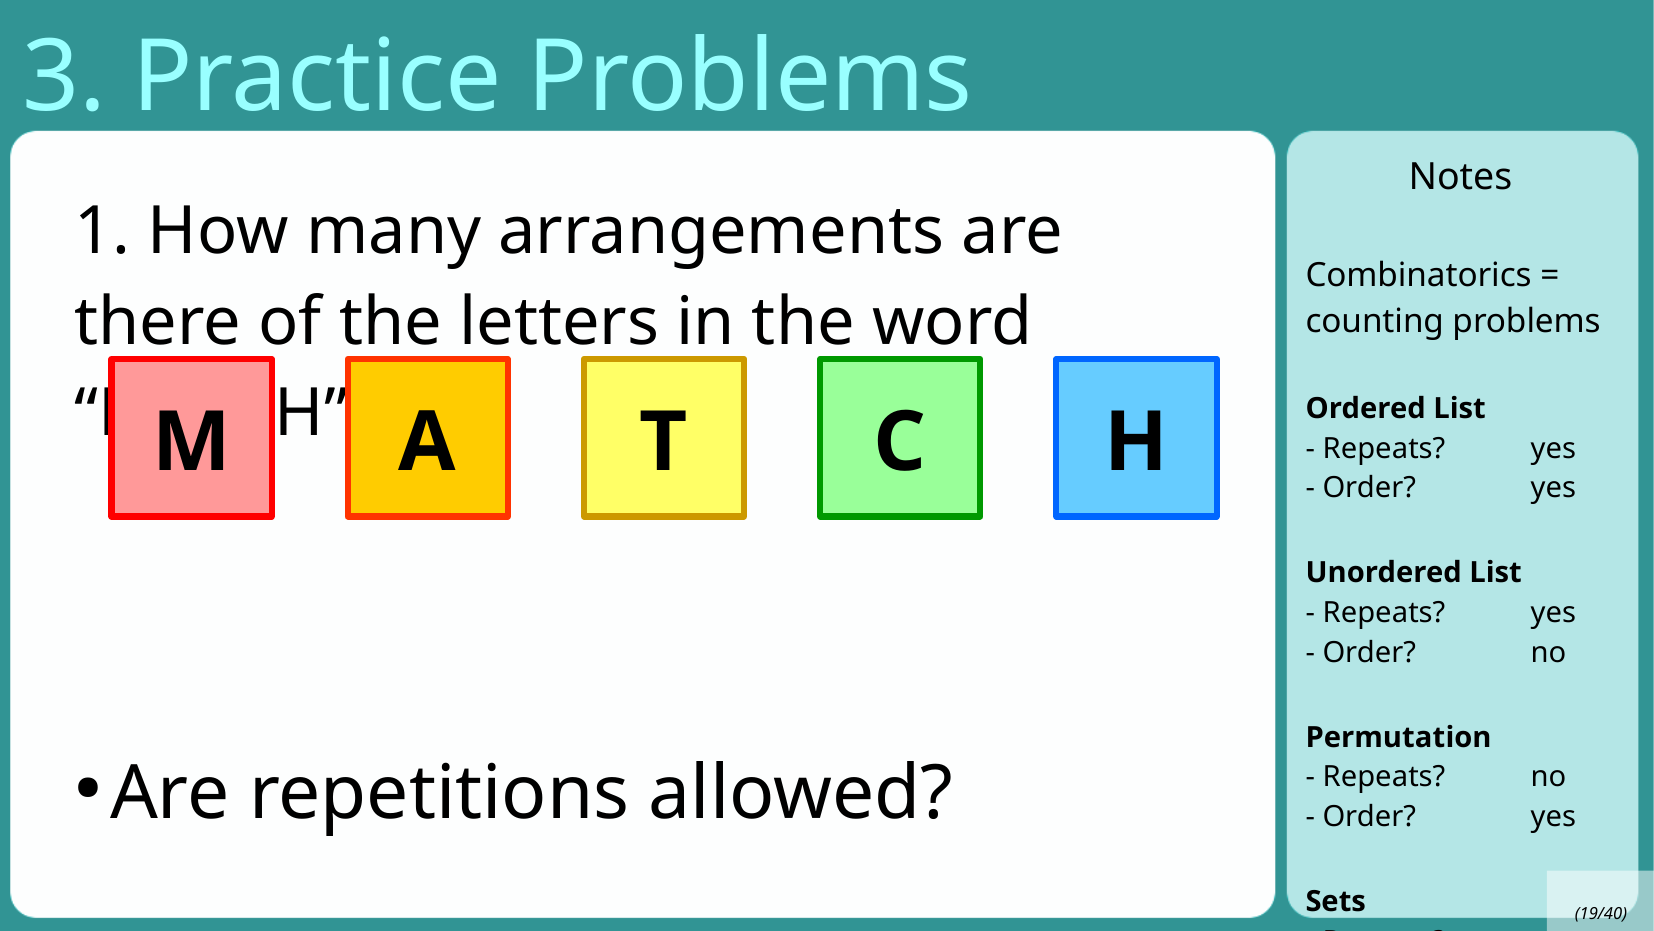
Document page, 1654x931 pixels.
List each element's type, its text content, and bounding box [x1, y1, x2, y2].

text_box 1. How many arrangements are there of the letters in the word “MATCH”? Are repetitions allowed? Does order matter? [74, 182, 1244, 819]
text_box Notes Combinatorics = counting problems Ordered List - Repeats? yes - Order? yes Unordered List - Repeats? yes - Order? no Permutation - Repeats? no - Order? yes Sets - Repeats? no - Order? no [1290, 141, 1631, 858]
text_box C [820, 358, 981, 517]
picture [0, 0, 1654, 931]
text_box T [583, 358, 745, 517]
text_box A [347, 358, 508, 517]
text_box (<number>/40) [1546, 877, 1654, 931]
title 3. Practice Problems [22, 13, 1511, 130]
text_box M [111, 358, 272, 517]
text_box H [1056, 358, 1217, 517]
